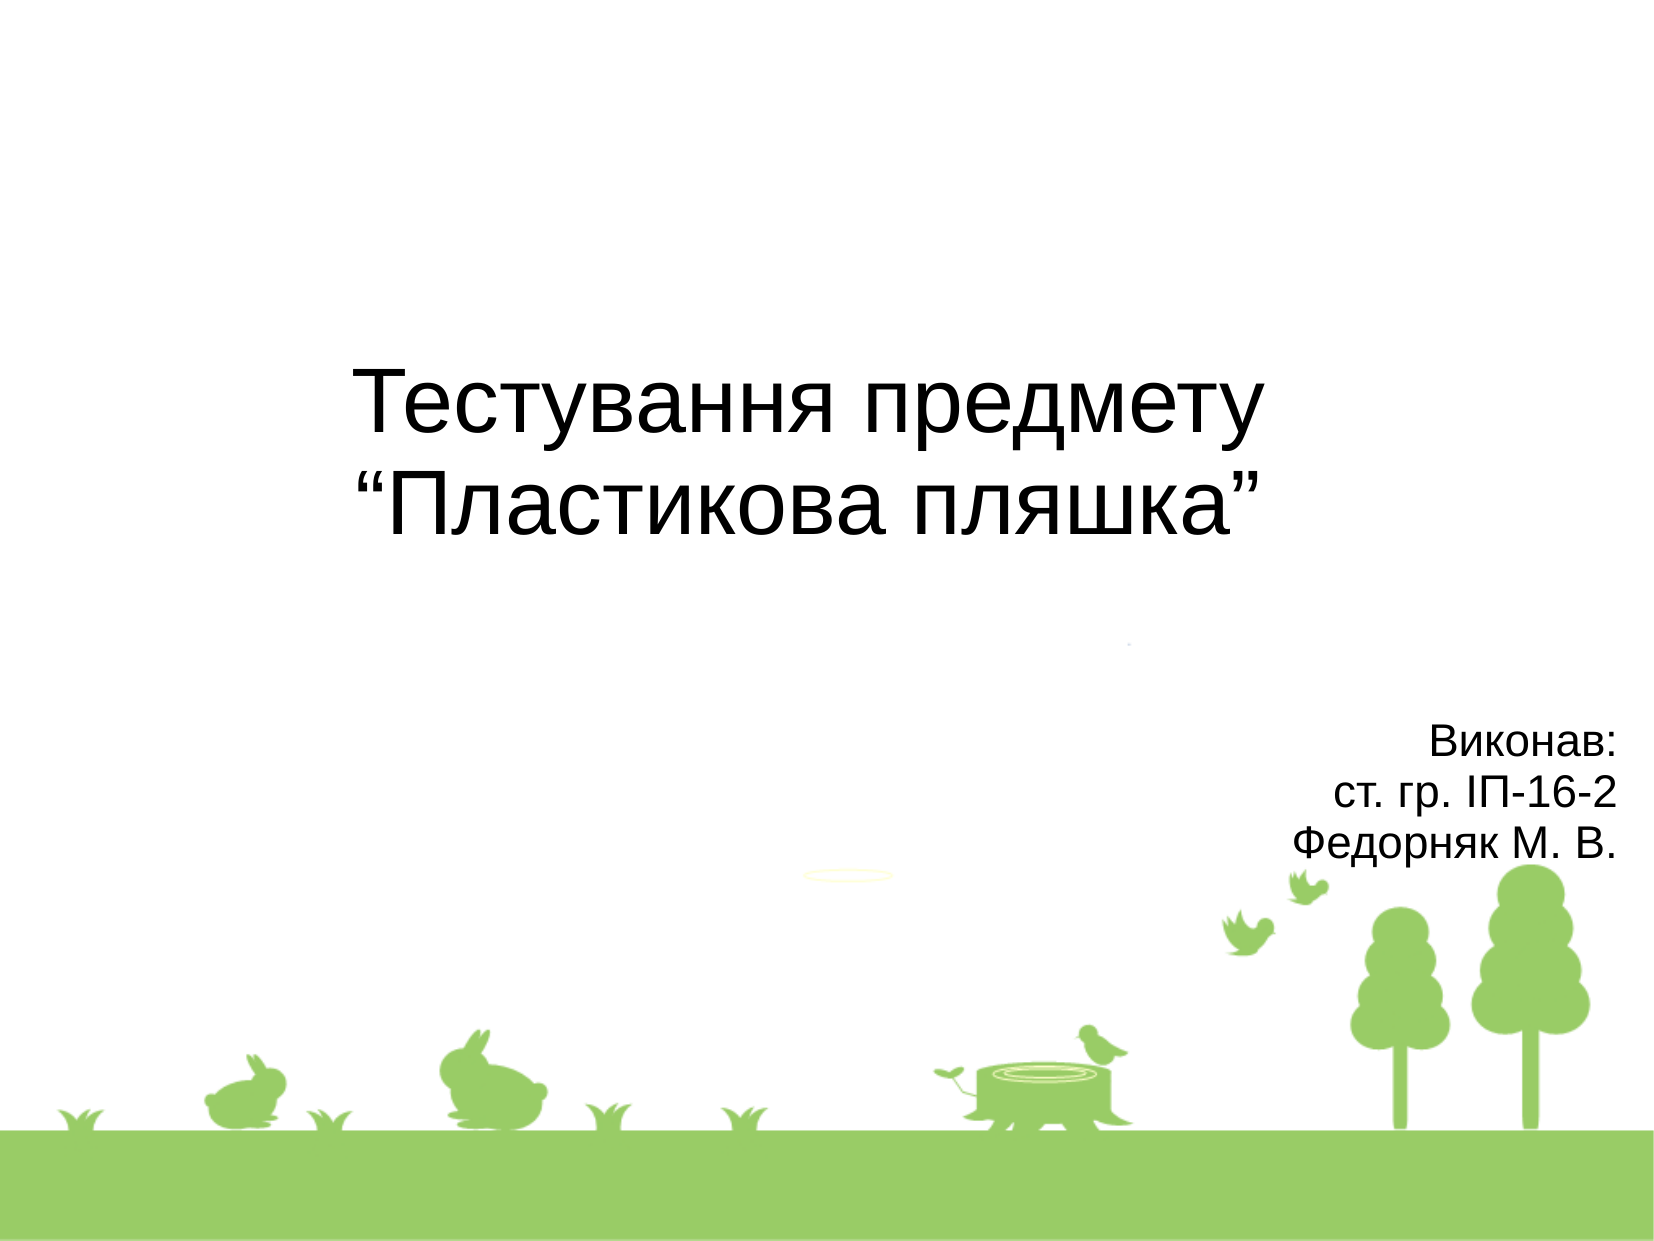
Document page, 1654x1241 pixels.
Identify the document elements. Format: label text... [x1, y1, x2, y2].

picture [0, 0, 1654, 1241]
title Тестування предмету “Пластикова пляшка” [153, 348, 1465, 556]
subtitle Виконав: ст. гр. ІП-16-2 Федорняк М. В. [1110, 602, 1619, 981]
